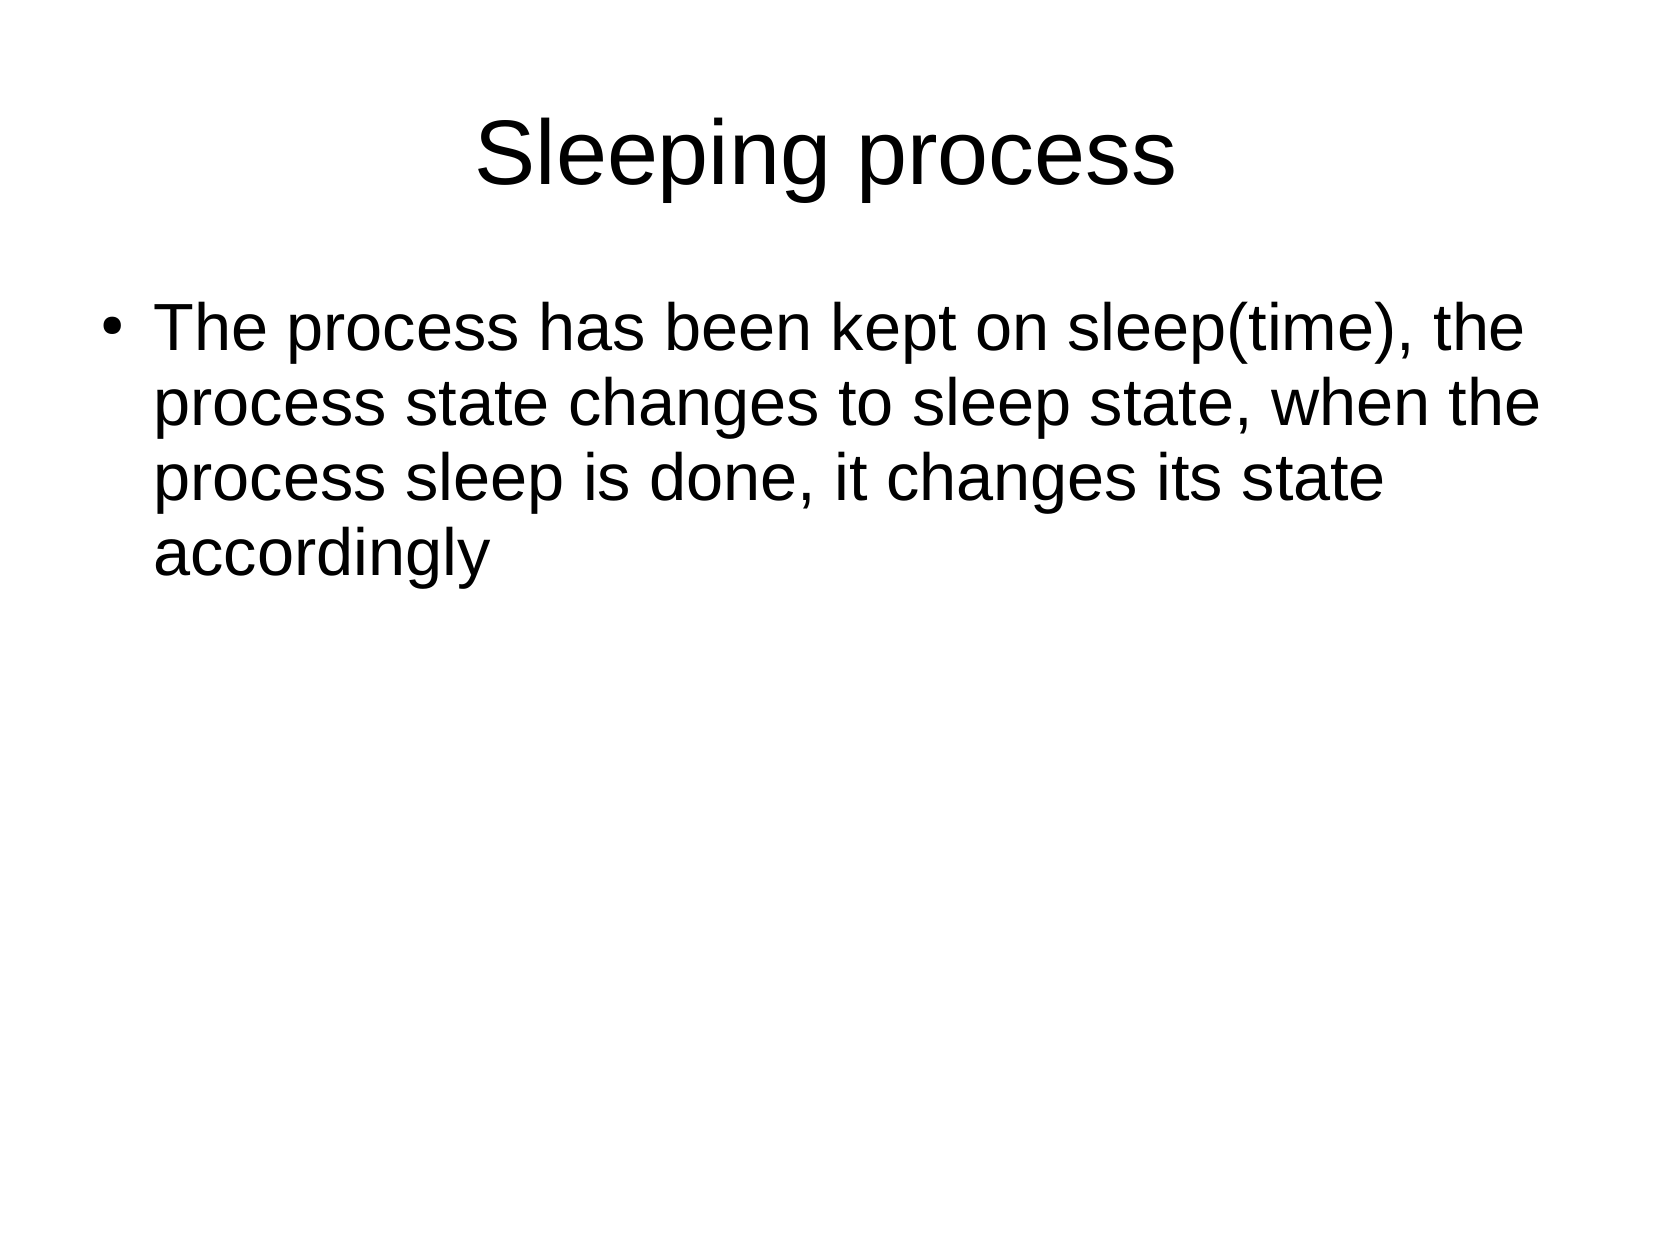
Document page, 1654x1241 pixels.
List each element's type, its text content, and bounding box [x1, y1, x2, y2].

list The process has been kept on sleep(time), the process state changes to sleep state, when the process sleep is done, it changes its state accordingly [82, 290, 1571, 1010]
title Sleeping process [82, 49, 1571, 257]
